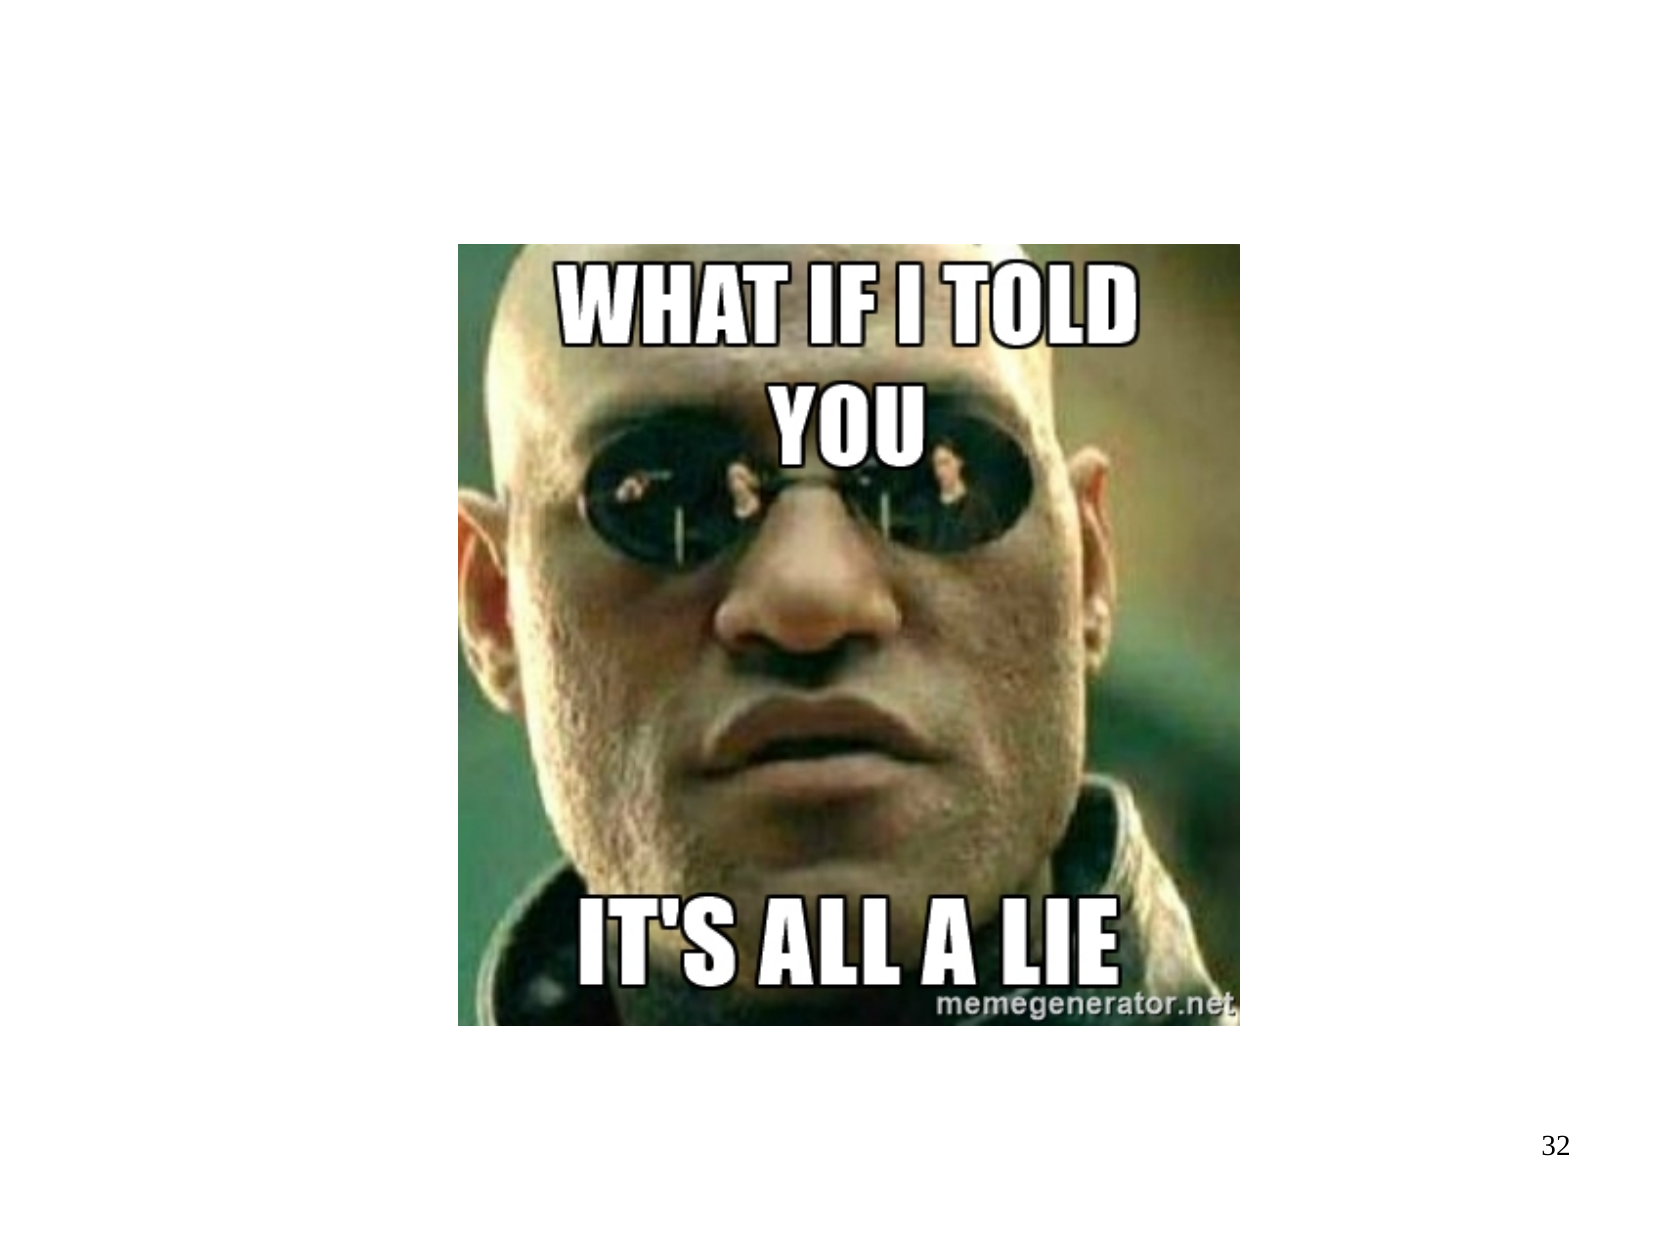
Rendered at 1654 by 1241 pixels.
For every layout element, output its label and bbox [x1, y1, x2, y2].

picture [458, 244, 1240, 1026]
